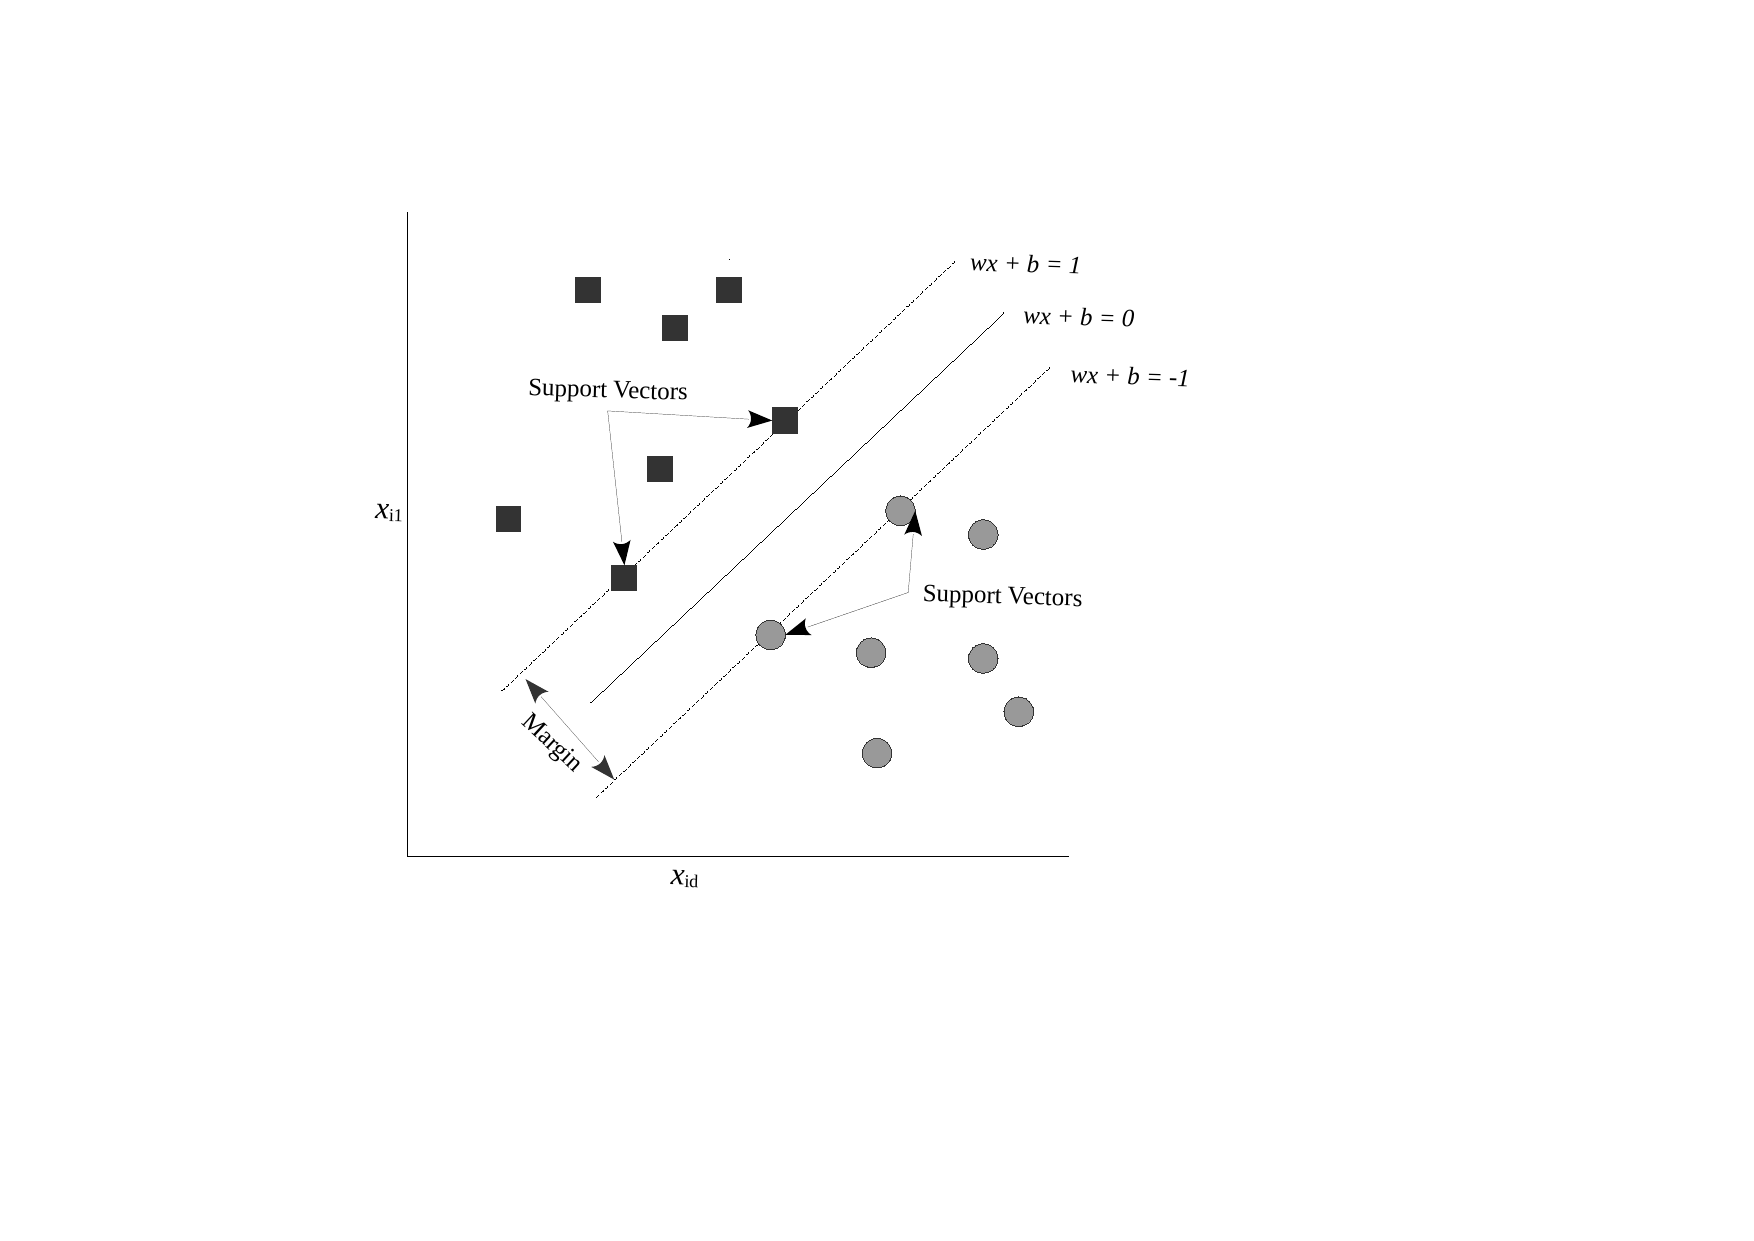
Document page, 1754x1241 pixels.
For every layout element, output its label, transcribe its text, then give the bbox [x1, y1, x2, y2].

text_box [611, 565, 637, 591]
text_box [1003, 696, 1034, 727]
text_box [662, 315, 688, 341]
text_box [496, 506, 521, 532]
text_box [755, 620, 786, 650]
text_box [716, 277, 742, 303]
text_box wx + b = -1 [1054, 352, 1212, 429]
text_box wx + b = 1 [954, 240, 1100, 288]
text_box Margin [500, 691, 606, 793]
text_box Support Vectors [512, 365, 704, 415]
text_box [856, 637, 886, 668]
text_box [968, 643, 999, 674]
text_box xid [655, 848, 716, 911]
text_box xi1 [359, 482, 421, 545]
text_box [772, 407, 798, 434]
text_box [968, 519, 999, 550]
text_box Support Vectors [907, 571, 1099, 621]
text_box [575, 277, 601, 303]
text_box [647, 456, 673, 482]
text_box [885, 495, 916, 526]
text_box [862, 738, 892, 768]
text_box wx + b = 0 [1007, 293, 1153, 341]
